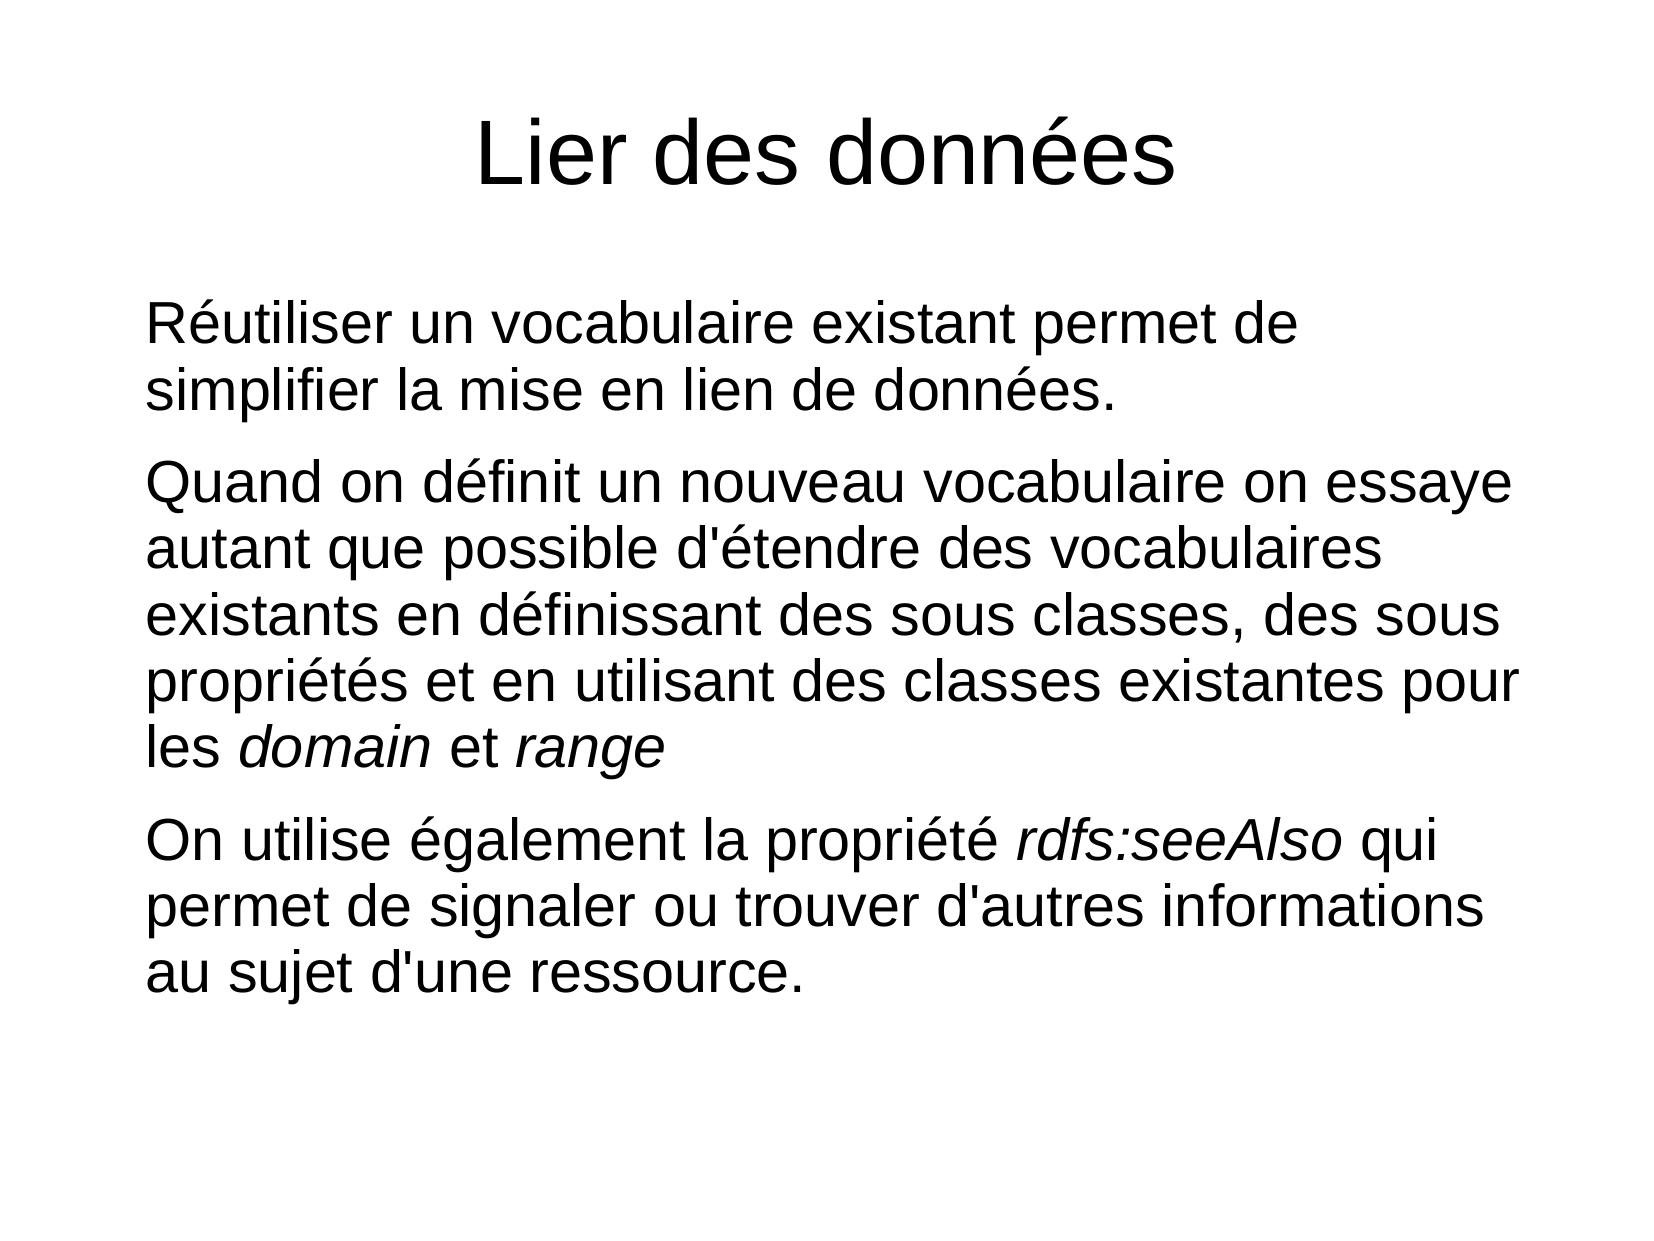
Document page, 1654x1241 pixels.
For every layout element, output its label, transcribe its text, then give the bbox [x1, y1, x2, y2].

title Lier des données [82, 49, 1571, 257]
list Réutiliser un vocabulaire existant permet de simplifier la mise en lien de données. Quand on définit un nouveau vocabulaire on essaye autant que possible d'étendre des vocabulaires existants en définissant des sous classes, des sous propriétés et en utilisant des classes existantes pour les domain et range On utilise également la propriété rdfs:seeAlso qui permet de signaler ou trouver d'autres informations au sujet d'une ressource. [82, 290, 1538, 1010]
